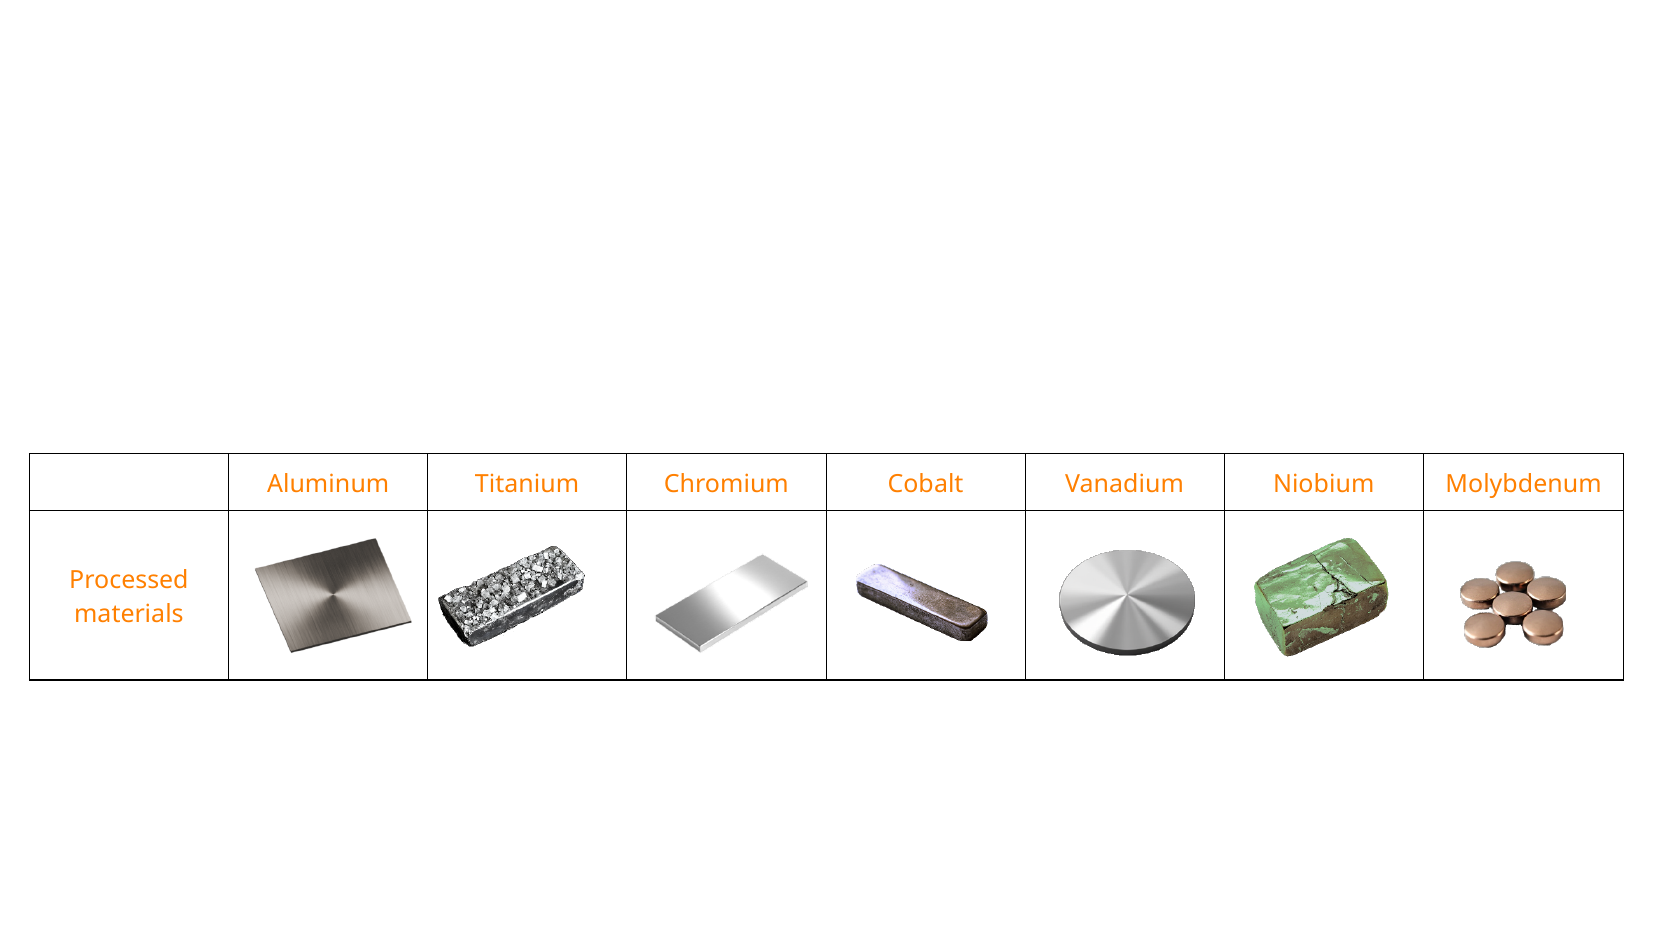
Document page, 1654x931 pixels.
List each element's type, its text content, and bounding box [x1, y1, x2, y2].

table_header Molybdenum [1424, 454, 1623, 510]
table_cell [1026, 511, 1224, 679]
table_header [30, 454, 228, 510]
table_cell Processed materials [30, 511, 228, 679]
table_header Chromium [627, 454, 826, 510]
table_header Aluminum [229, 454, 427, 510]
table_cell [627, 511, 826, 679]
table_cell [1225, 511, 1423, 679]
picture [251, 517, 414, 680]
table_header Cobalt [827, 454, 1025, 510]
table_header Titanium [428, 454, 626, 510]
table_header Vanadium [1026, 454, 1224, 510]
table_header Niobium [1225, 454, 1423, 510]
table_cell [428, 511, 626, 679]
table_cell [1424, 511, 1623, 679]
table_cell [827, 511, 1025, 679]
table_cell [229, 511, 427, 679]
